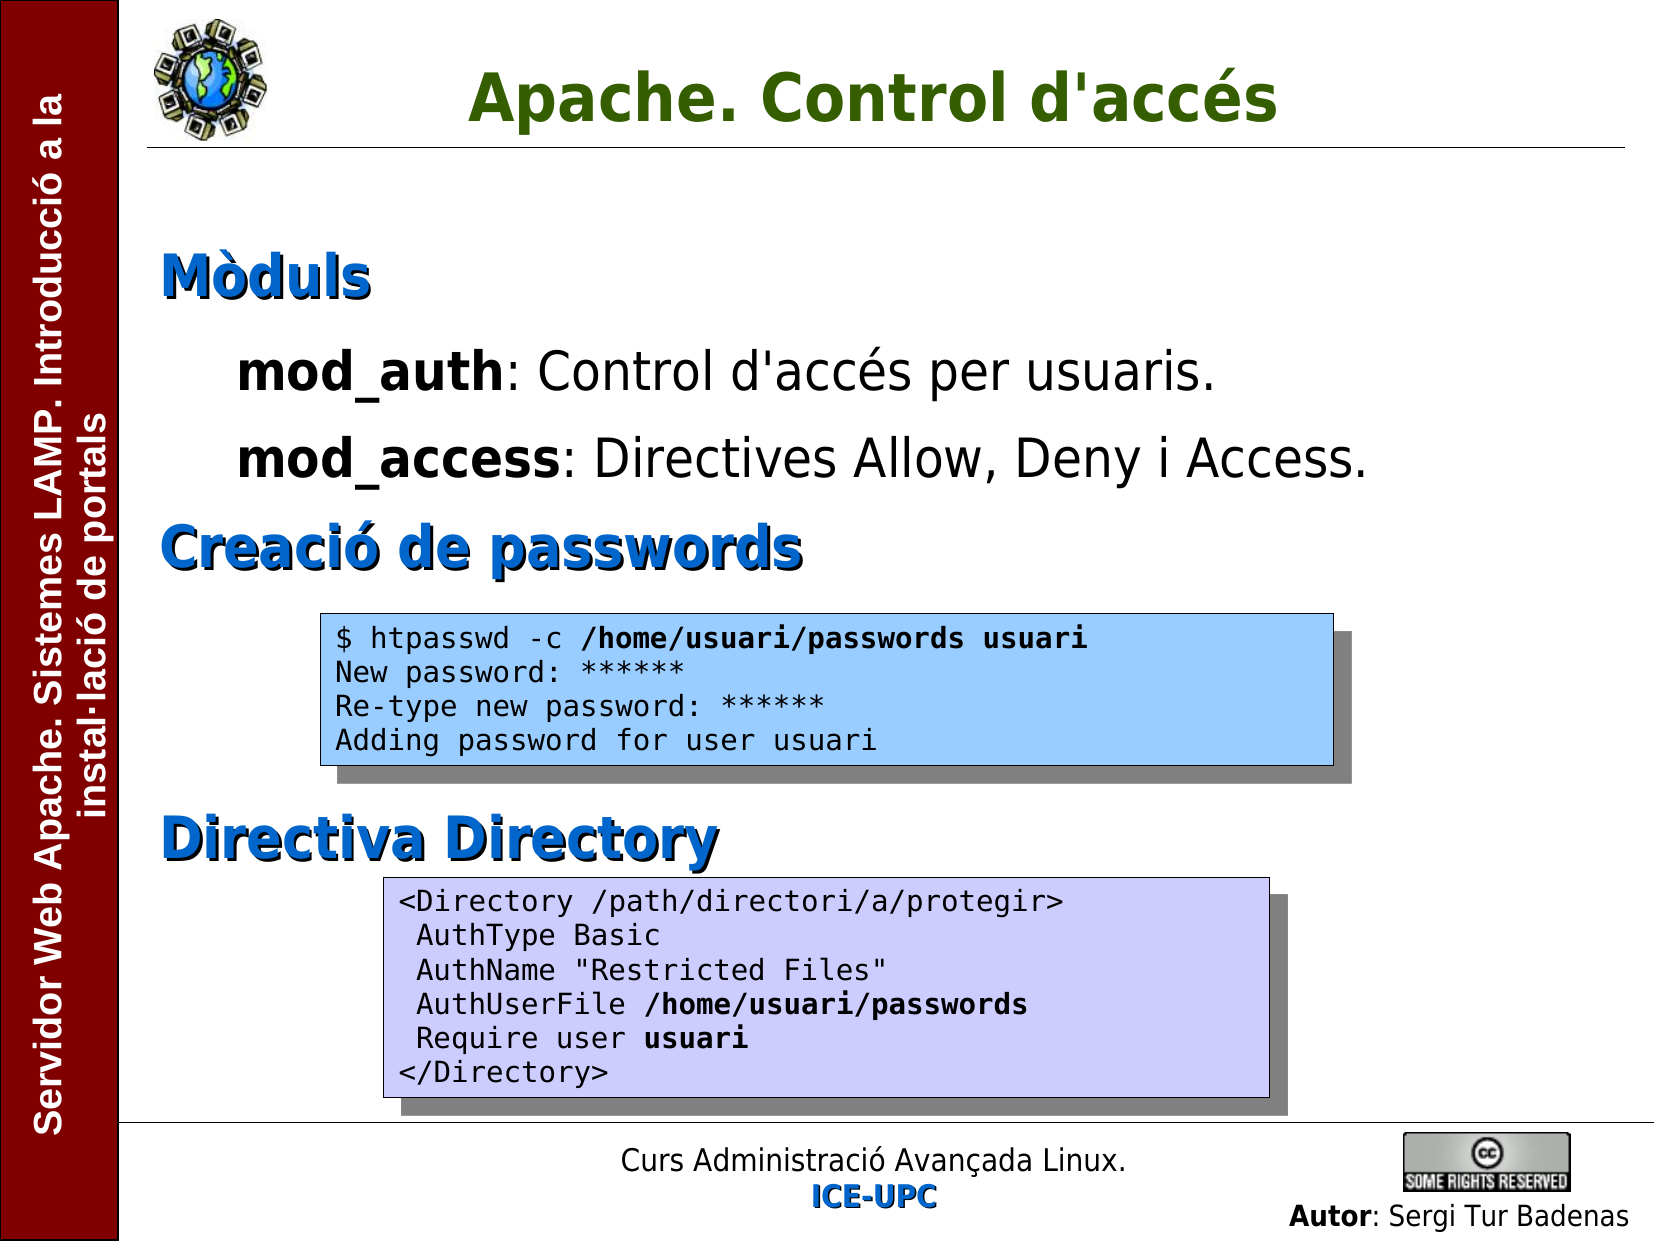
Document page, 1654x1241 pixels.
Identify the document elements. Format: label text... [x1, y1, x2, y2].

list Mòduls mod_auth: Control d'accés per usuaris. mod_access: Directives Allow, Deny i Access. Creació de passwords Directiva Directory [141, 242, 1630, 1078]
picture [154, 19, 268, 56]
text_box $ htpasswd -c /home/usuari/passwords usuari New password: ****** Re-type new password: ****** Adding password for user usuari [320, 613, 1334, 766]
picture [1403, 1132, 1571, 1192]
title Apache. Control d'accés [129, 56, 1619, 141]
text_box <Directory /path/directori/a/protegir> AuthType Basic AuthName "Restricted Files" AuthUserFile /home/usuari/passwords Require user usuari </Directory> [383, 877, 1270, 1098]
